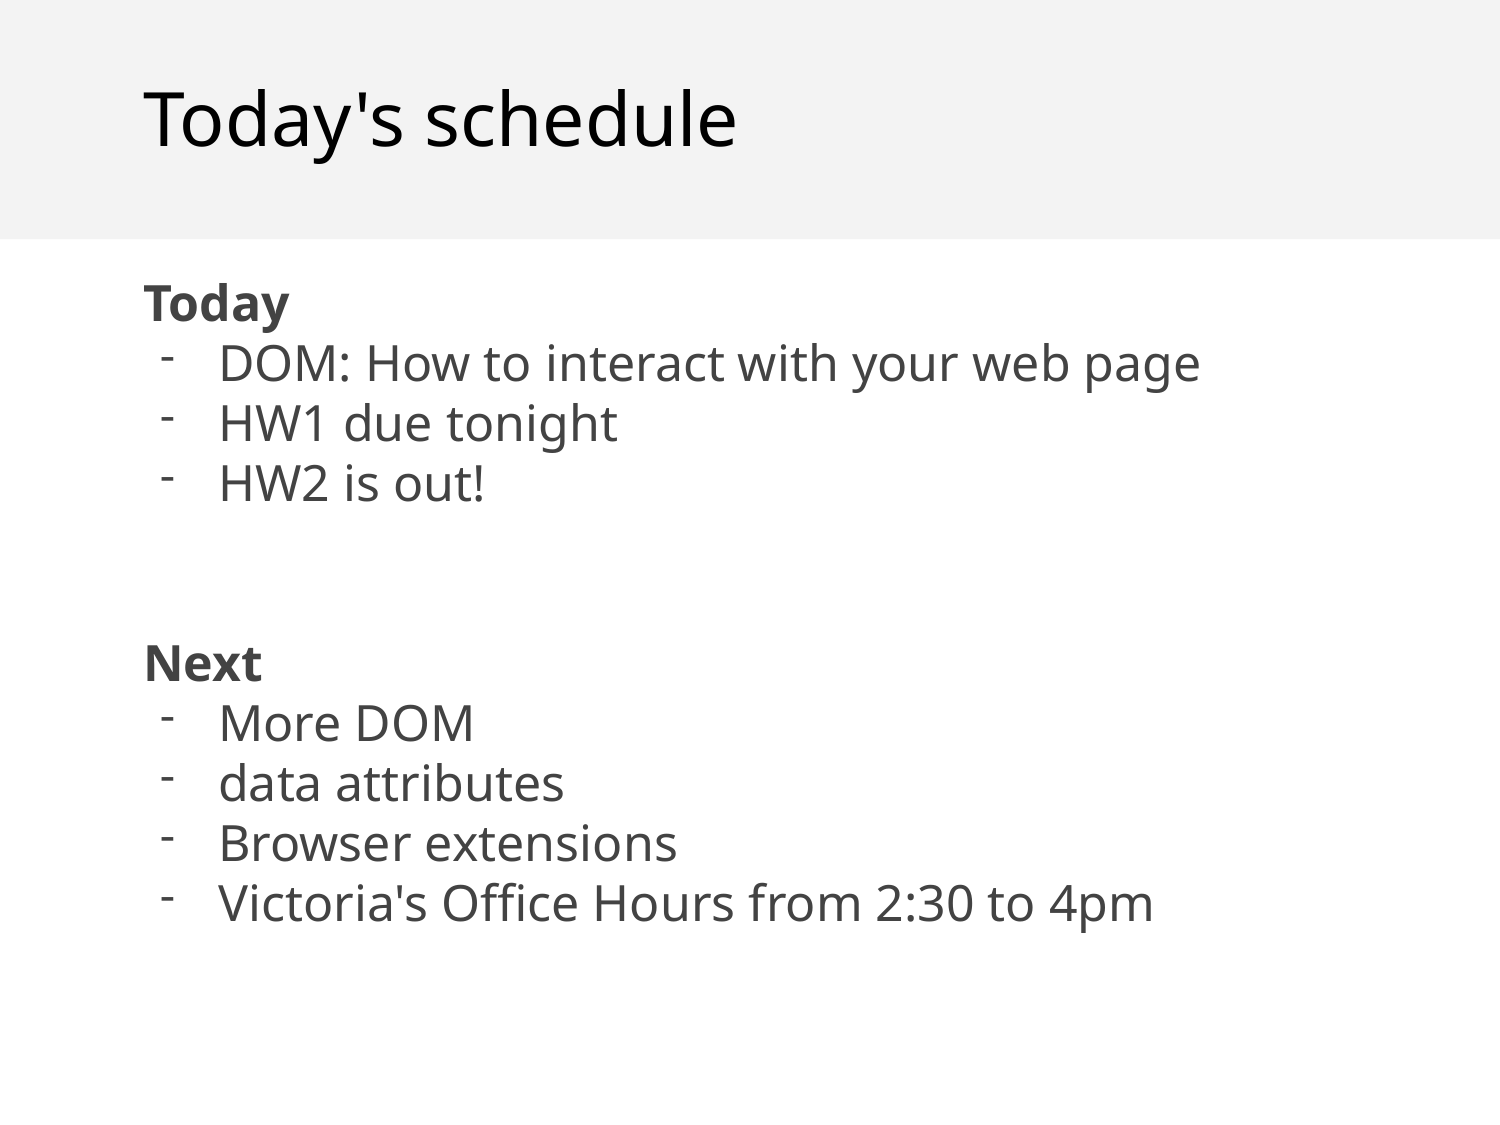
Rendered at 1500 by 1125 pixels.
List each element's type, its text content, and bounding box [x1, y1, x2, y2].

title Today's schedule [128, 56, 1372, 183]
list Today DOM: How to interact with your web page HW1 due tonight HW2 is out! Next More DOM data attributes Browser extensions Victoria's Office Hours from 2:30 to 4pm [128, 255, 1372, 1004]
